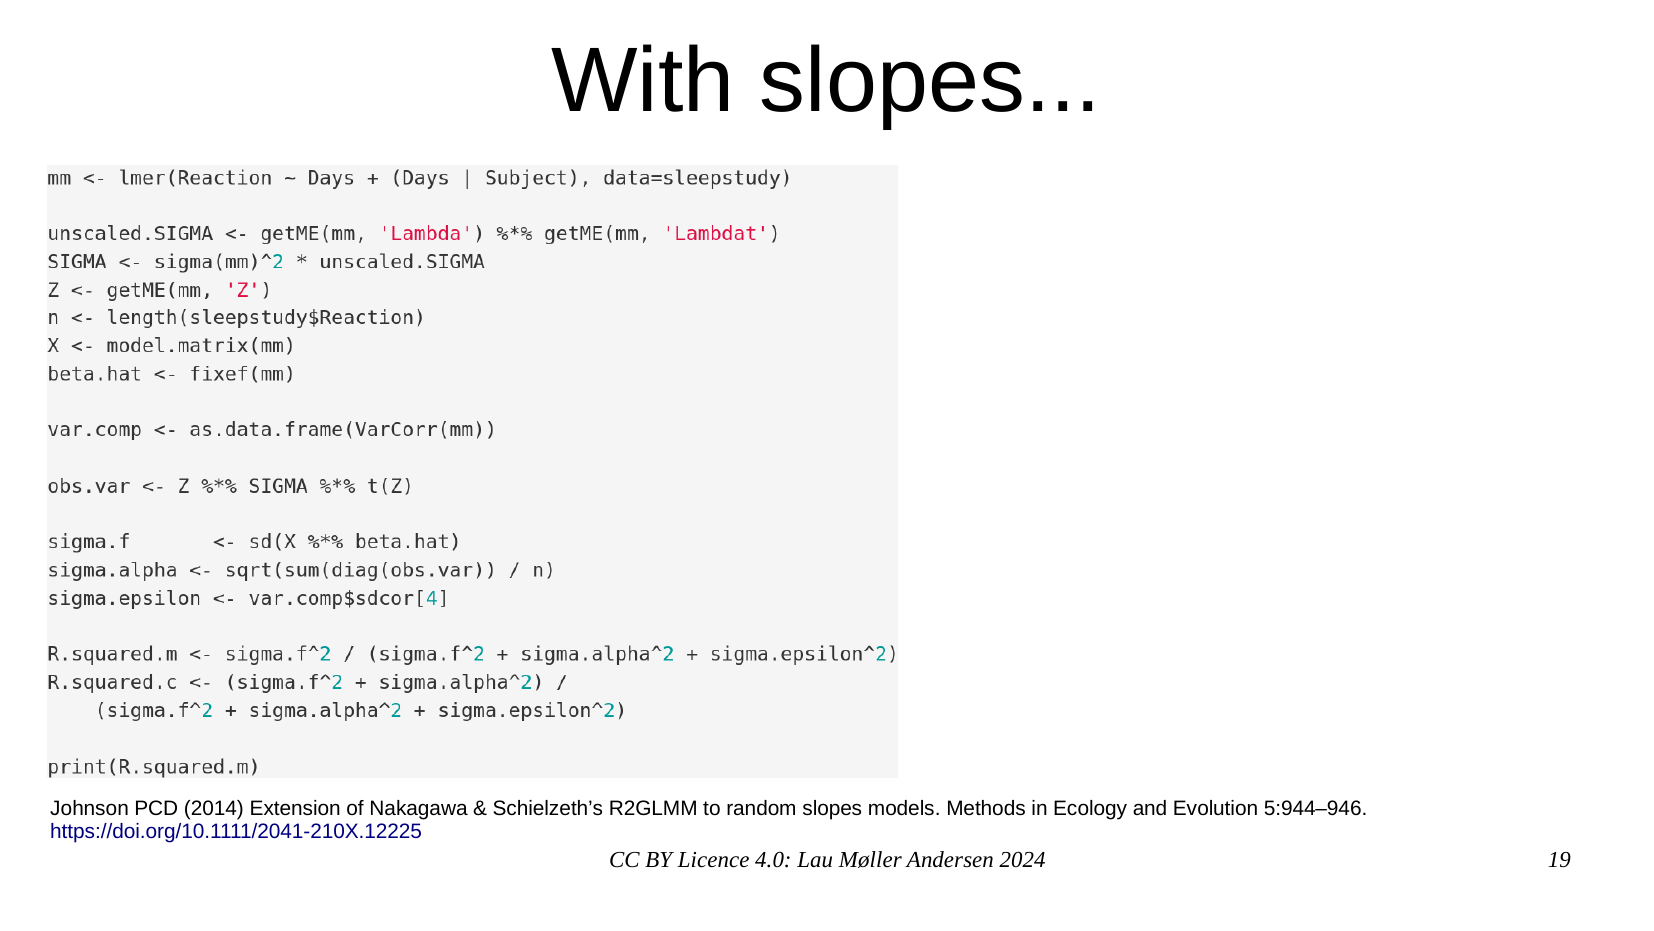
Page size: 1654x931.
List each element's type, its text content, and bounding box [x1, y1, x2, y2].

picture [47, 165, 898, 778]
text_box Johnson PCD (2014) Extension of Nakagawa & Schielzeth’s R2GLMM to random slopes models. Methods in Ecology and Evolution 5:944–946. https://doi.org/10.1111/2041-210X.12225 [35, 788, 1388, 851]
title With slopes... [82, 1, 1571, 157]
